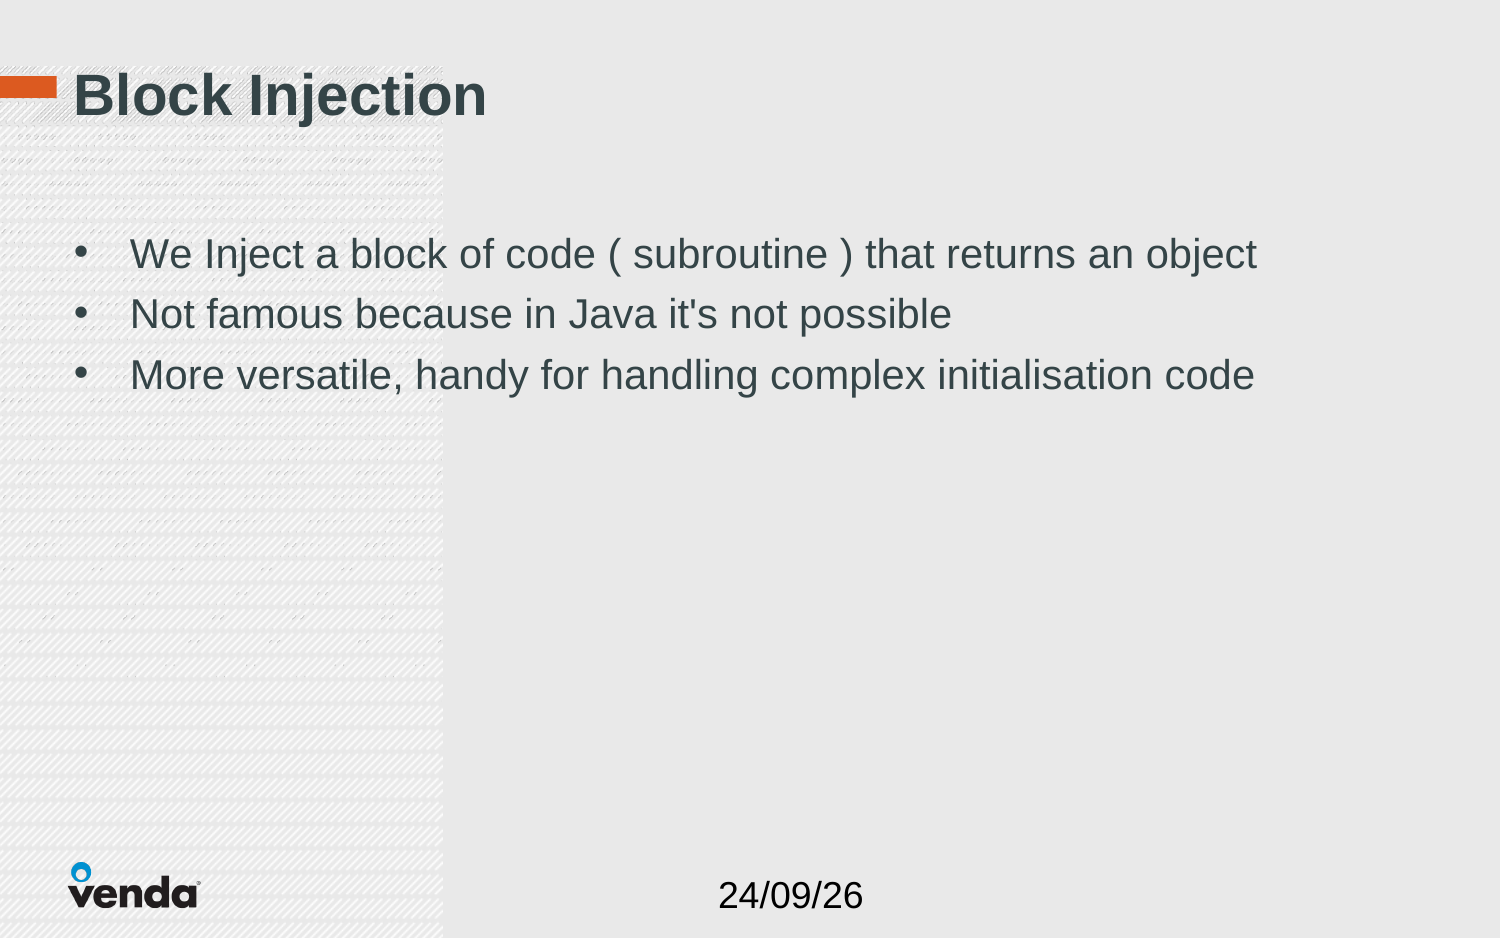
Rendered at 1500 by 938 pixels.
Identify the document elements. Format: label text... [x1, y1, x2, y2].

title Block Injection [59, 65, 1410, 218]
picture [0, 66, 443, 938]
list We Inject a block of code ( subroutine ) that returns an object Not famous because in Java it's not possible More versatile, handy for handling complex initialisation code [59, 218, 1410, 838]
